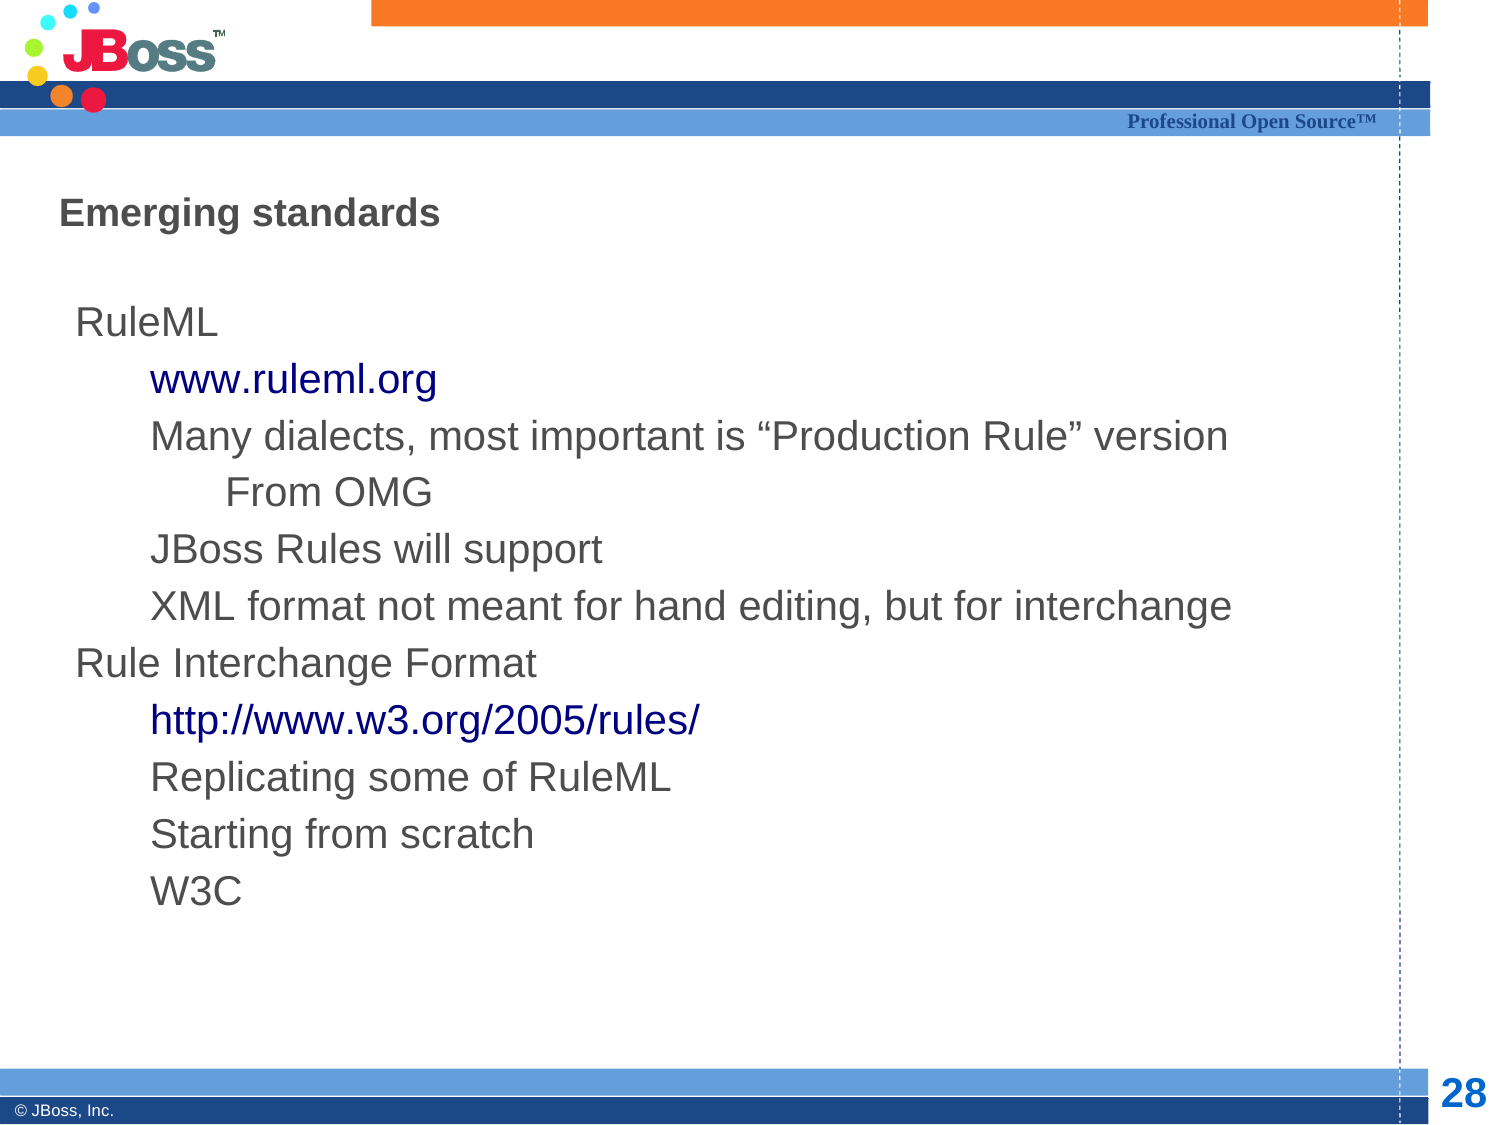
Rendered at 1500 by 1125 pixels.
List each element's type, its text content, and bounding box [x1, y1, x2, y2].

subtitle RuleML www.ruleml.org Many dialects, most important is “Production Rule” version From OMG JBoss Rules will support XML format not meant for hand editing, but for interchange Rule Interchange Format http://www.w3.org/2005/rules/ Replicating some of RuleML Starting from scratch W3C [75, 263, 1425, 1006]
title Emerging standards [59, 129, 1347, 296]
